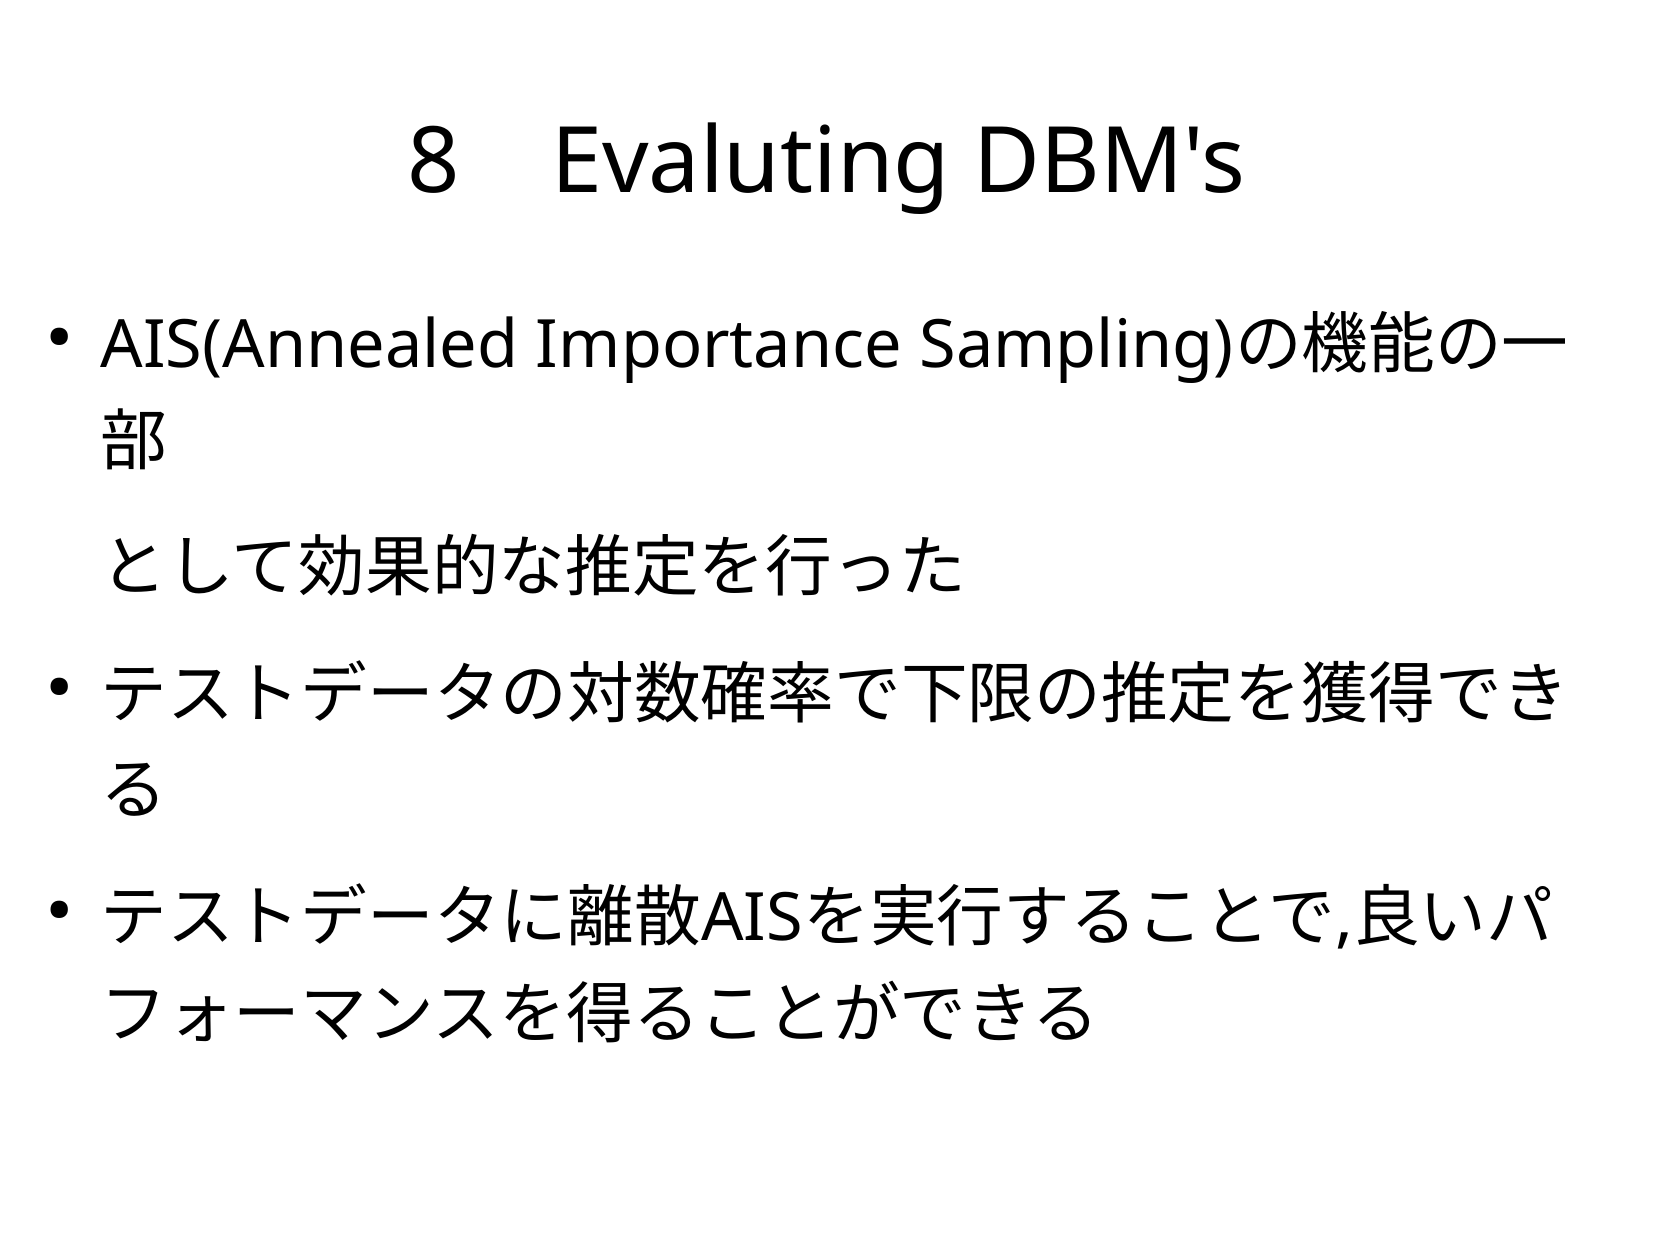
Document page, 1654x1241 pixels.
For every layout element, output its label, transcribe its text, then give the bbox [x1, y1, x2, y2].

list AIS(Annealed Importance Sampling)の機能の一部 として効果的な推定を行った テストデータの対数確率で下限の推定を獲得できる テストデータに離散AISを実行することで,良いパフォーマンスを得ることができる [29, 290, 1625, 1109]
title 8 Evaluting DBM's [82, 56, 1571, 250]
